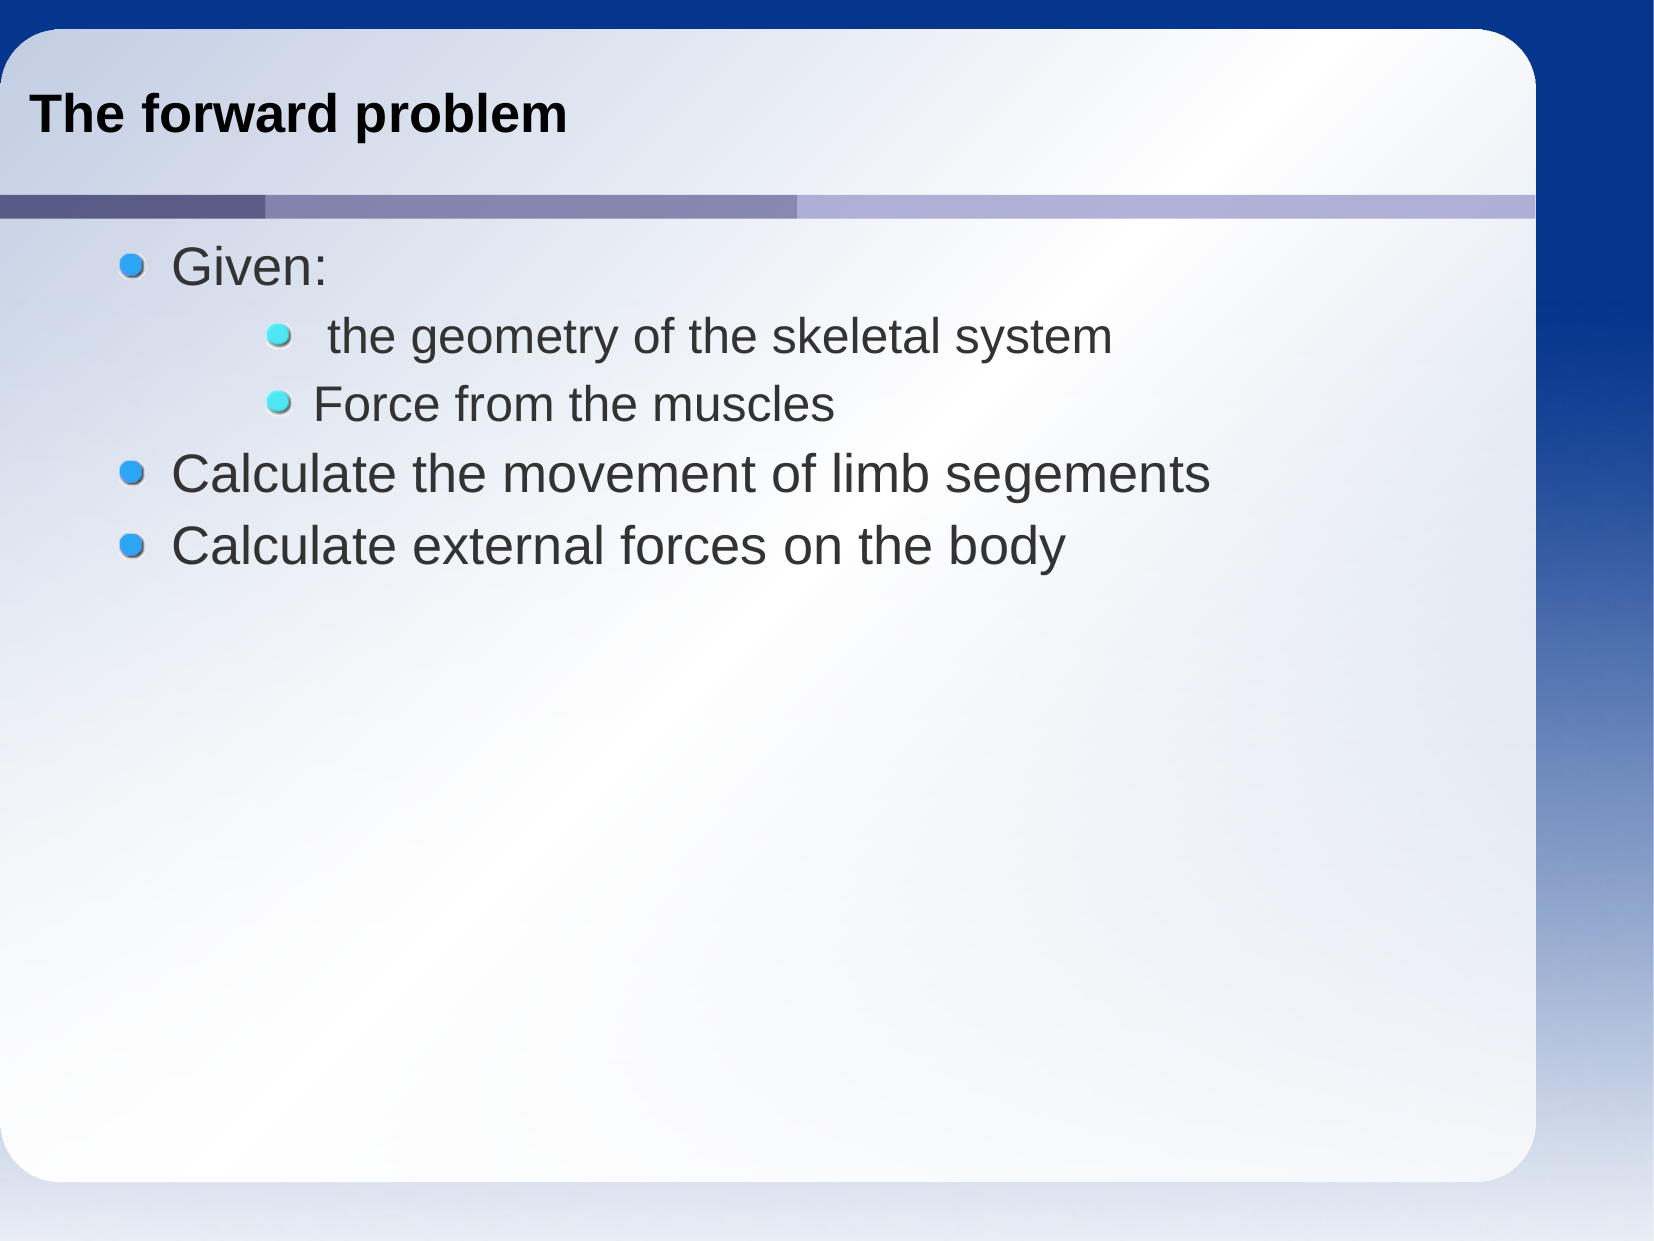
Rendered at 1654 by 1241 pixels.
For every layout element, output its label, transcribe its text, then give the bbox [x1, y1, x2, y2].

title The forward problem [29, 49, 1506, 178]
picture [0, 0, 1654, 1241]
list Given: the geometry of the skeletal system Force from the muscles Calculate the movement of limb segements Calculate external forces on the body [29, 236, 1506, 1152]
